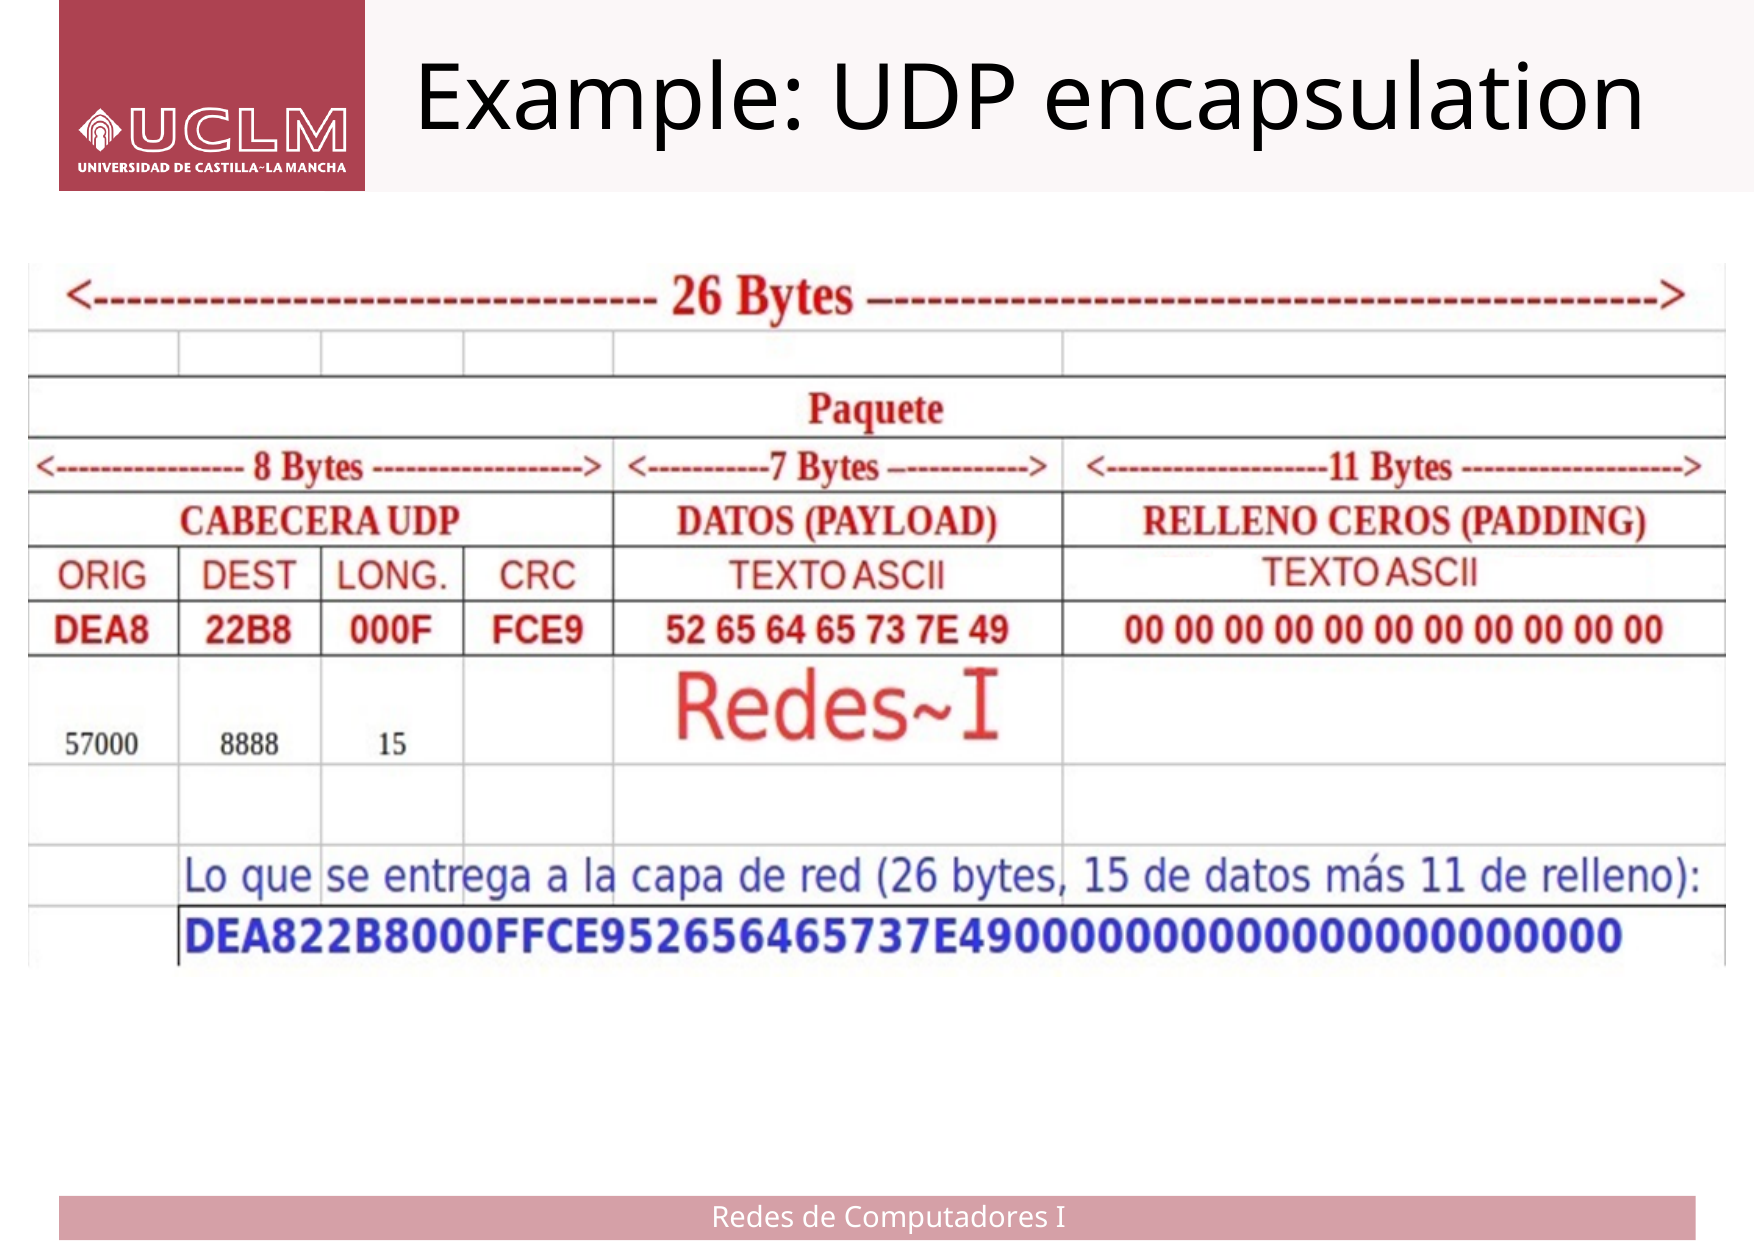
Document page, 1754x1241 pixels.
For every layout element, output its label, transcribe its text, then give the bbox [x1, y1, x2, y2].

picture [28, 263, 1726, 977]
picture [59, 0, 365, 191]
text_box Example: UDP encapsulation [413, 0, 1754, 198]
text_box Redes de Computadores I [607, 1201, 1161, 1232]
